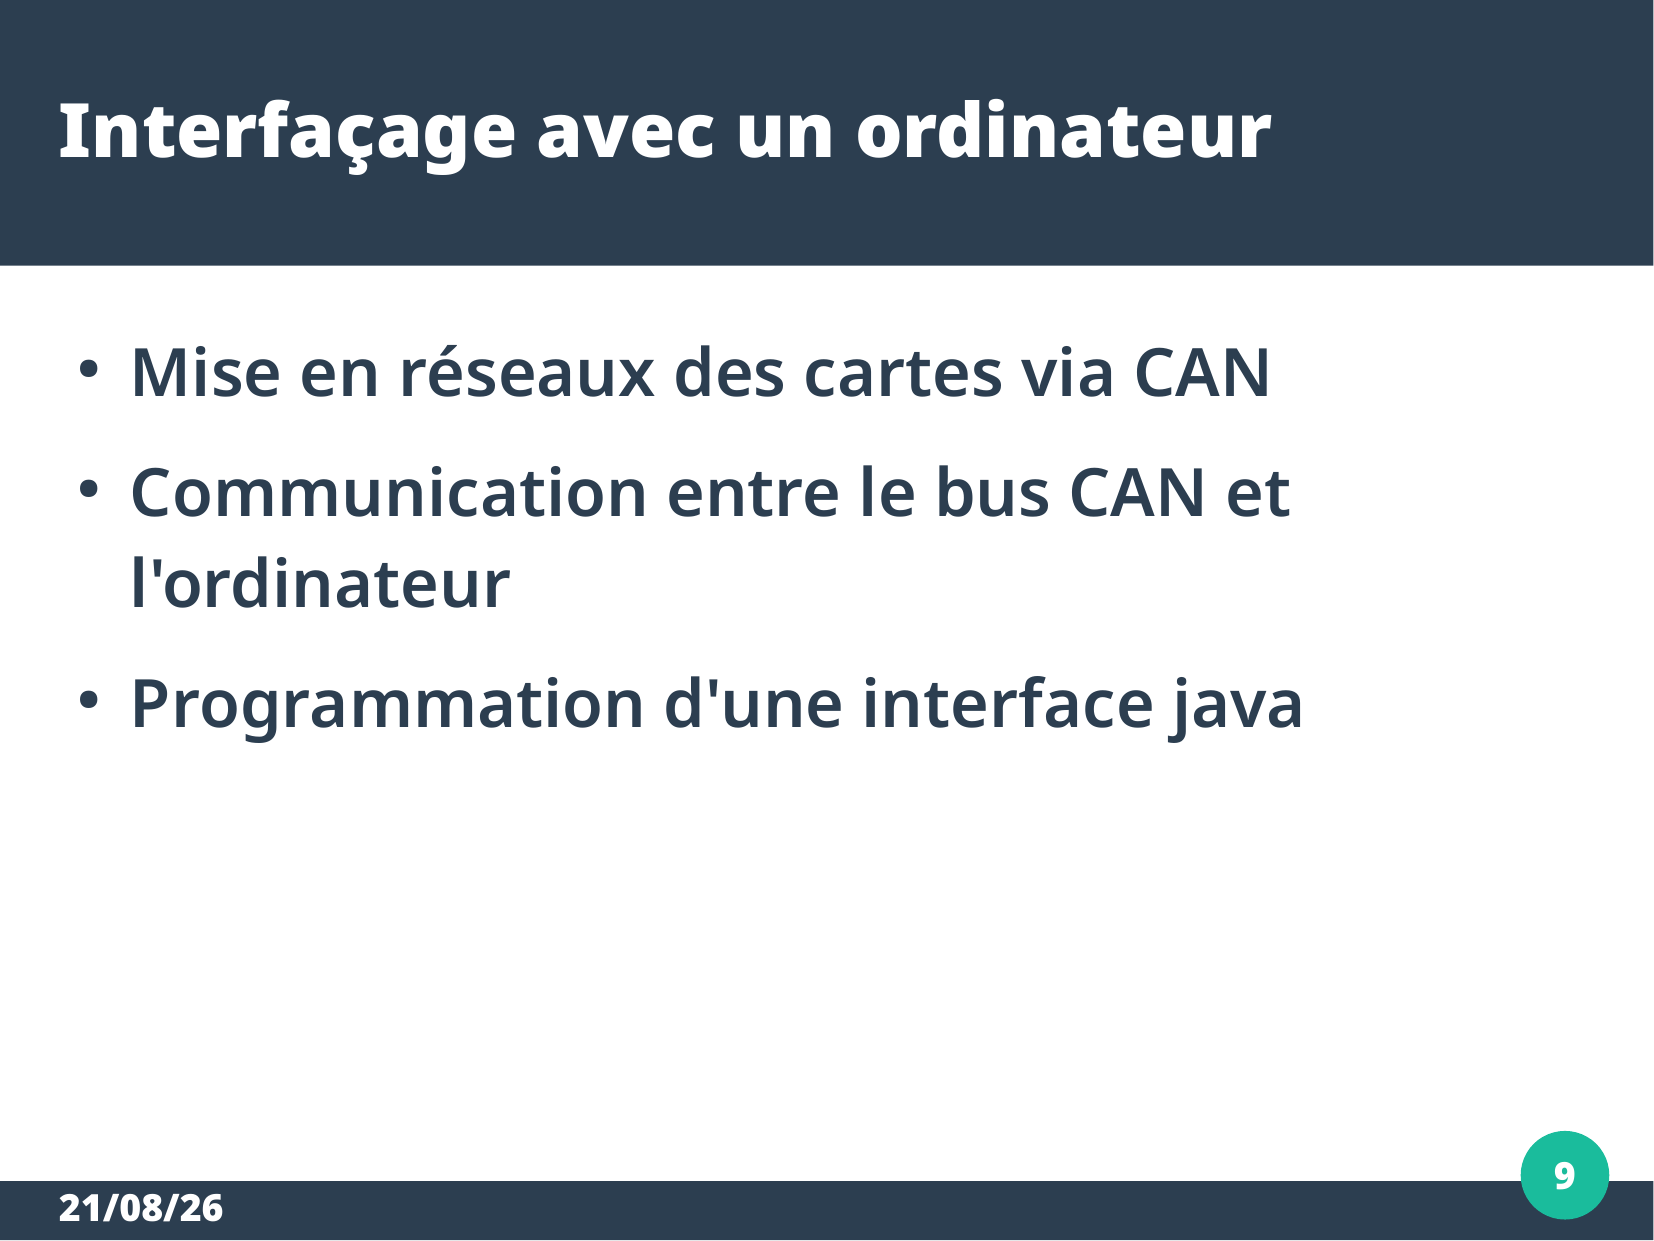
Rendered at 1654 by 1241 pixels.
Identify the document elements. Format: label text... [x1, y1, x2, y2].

title Interfaçage avec un ordinateur [59, 49, 1595, 207]
list Mise en réseaux des cartes via CAN Communication entre le bus CAN et l'ordinateur Programmation d'une interface java [59, 324, 1595, 1152]
